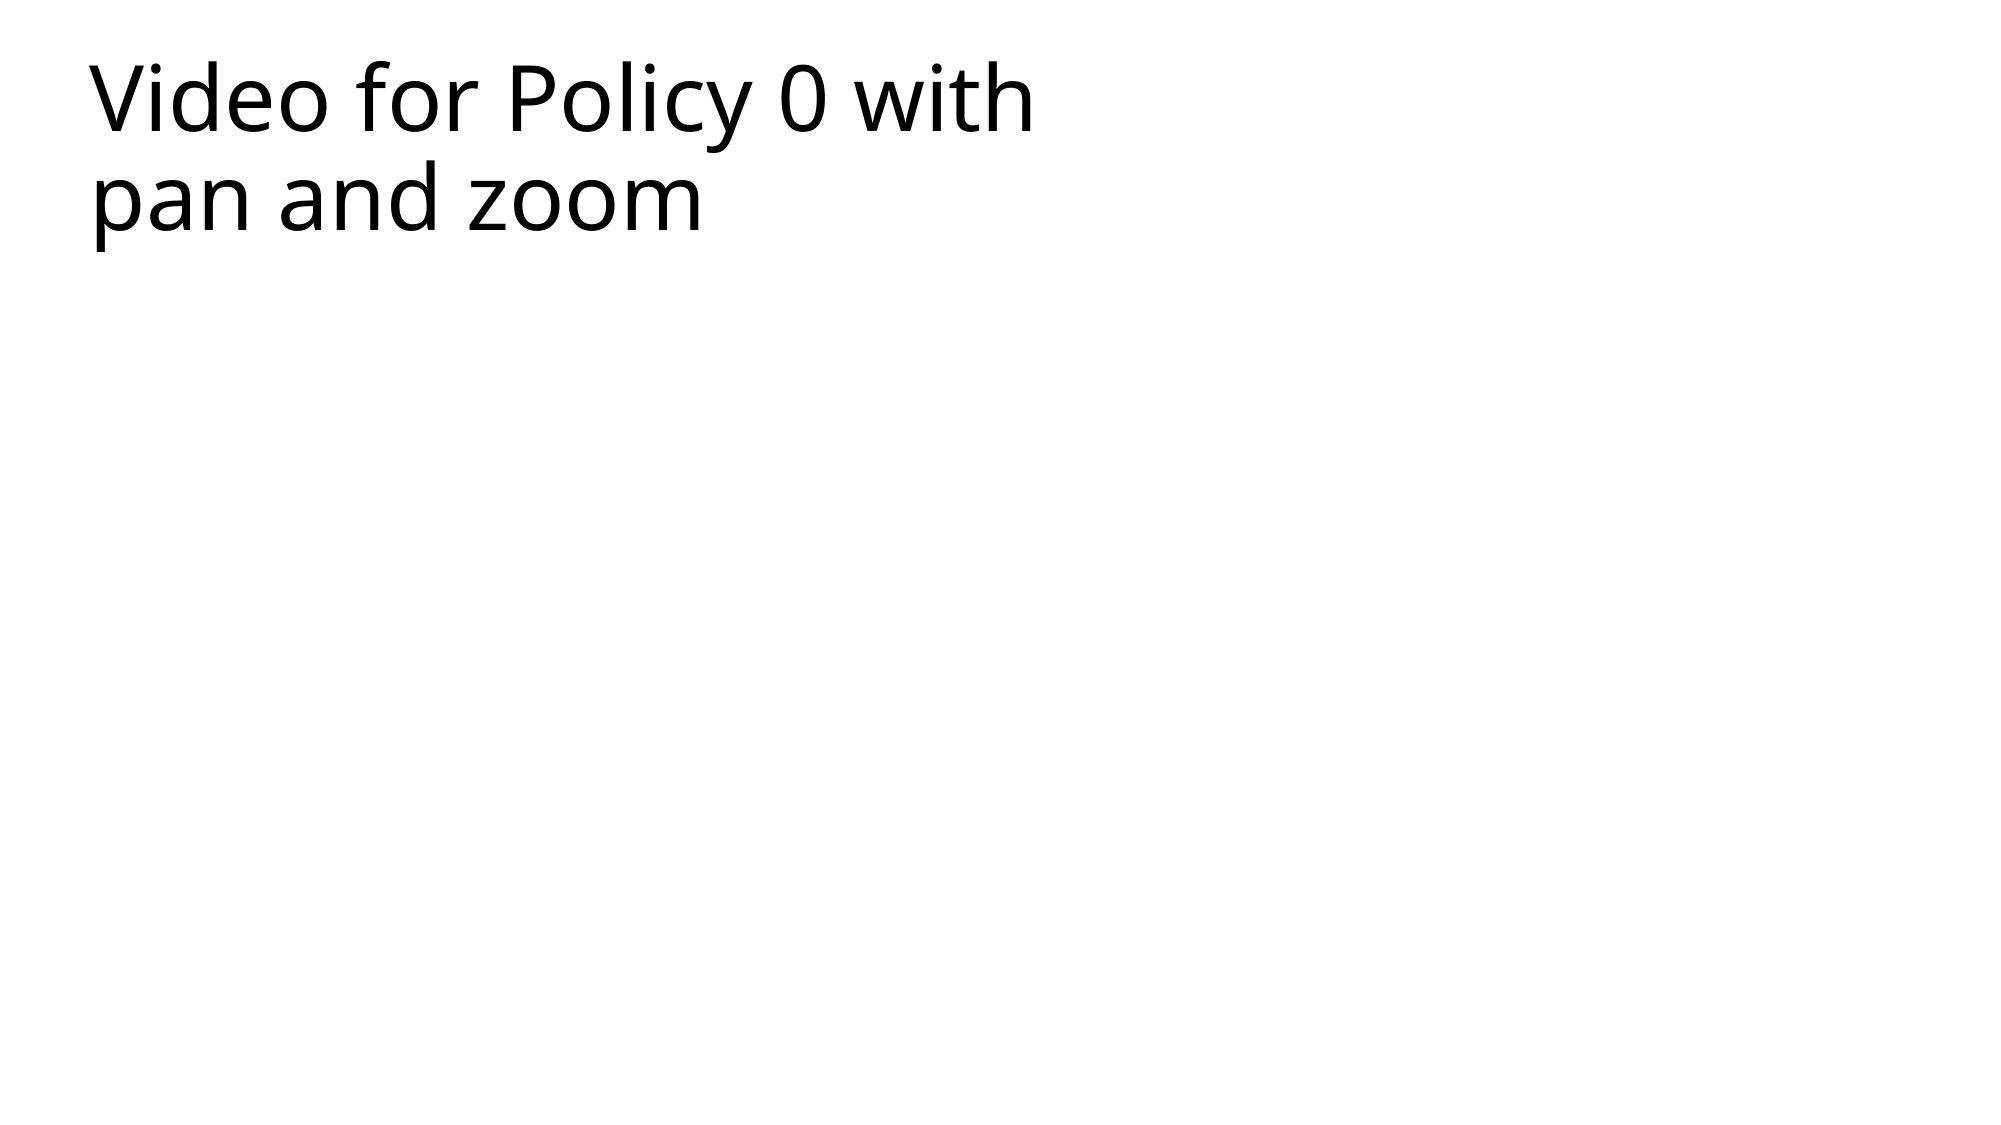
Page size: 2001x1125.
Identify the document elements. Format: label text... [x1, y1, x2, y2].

text_box Video for Policy 0 with pan and zoom [75, 45, 1139, 264]
